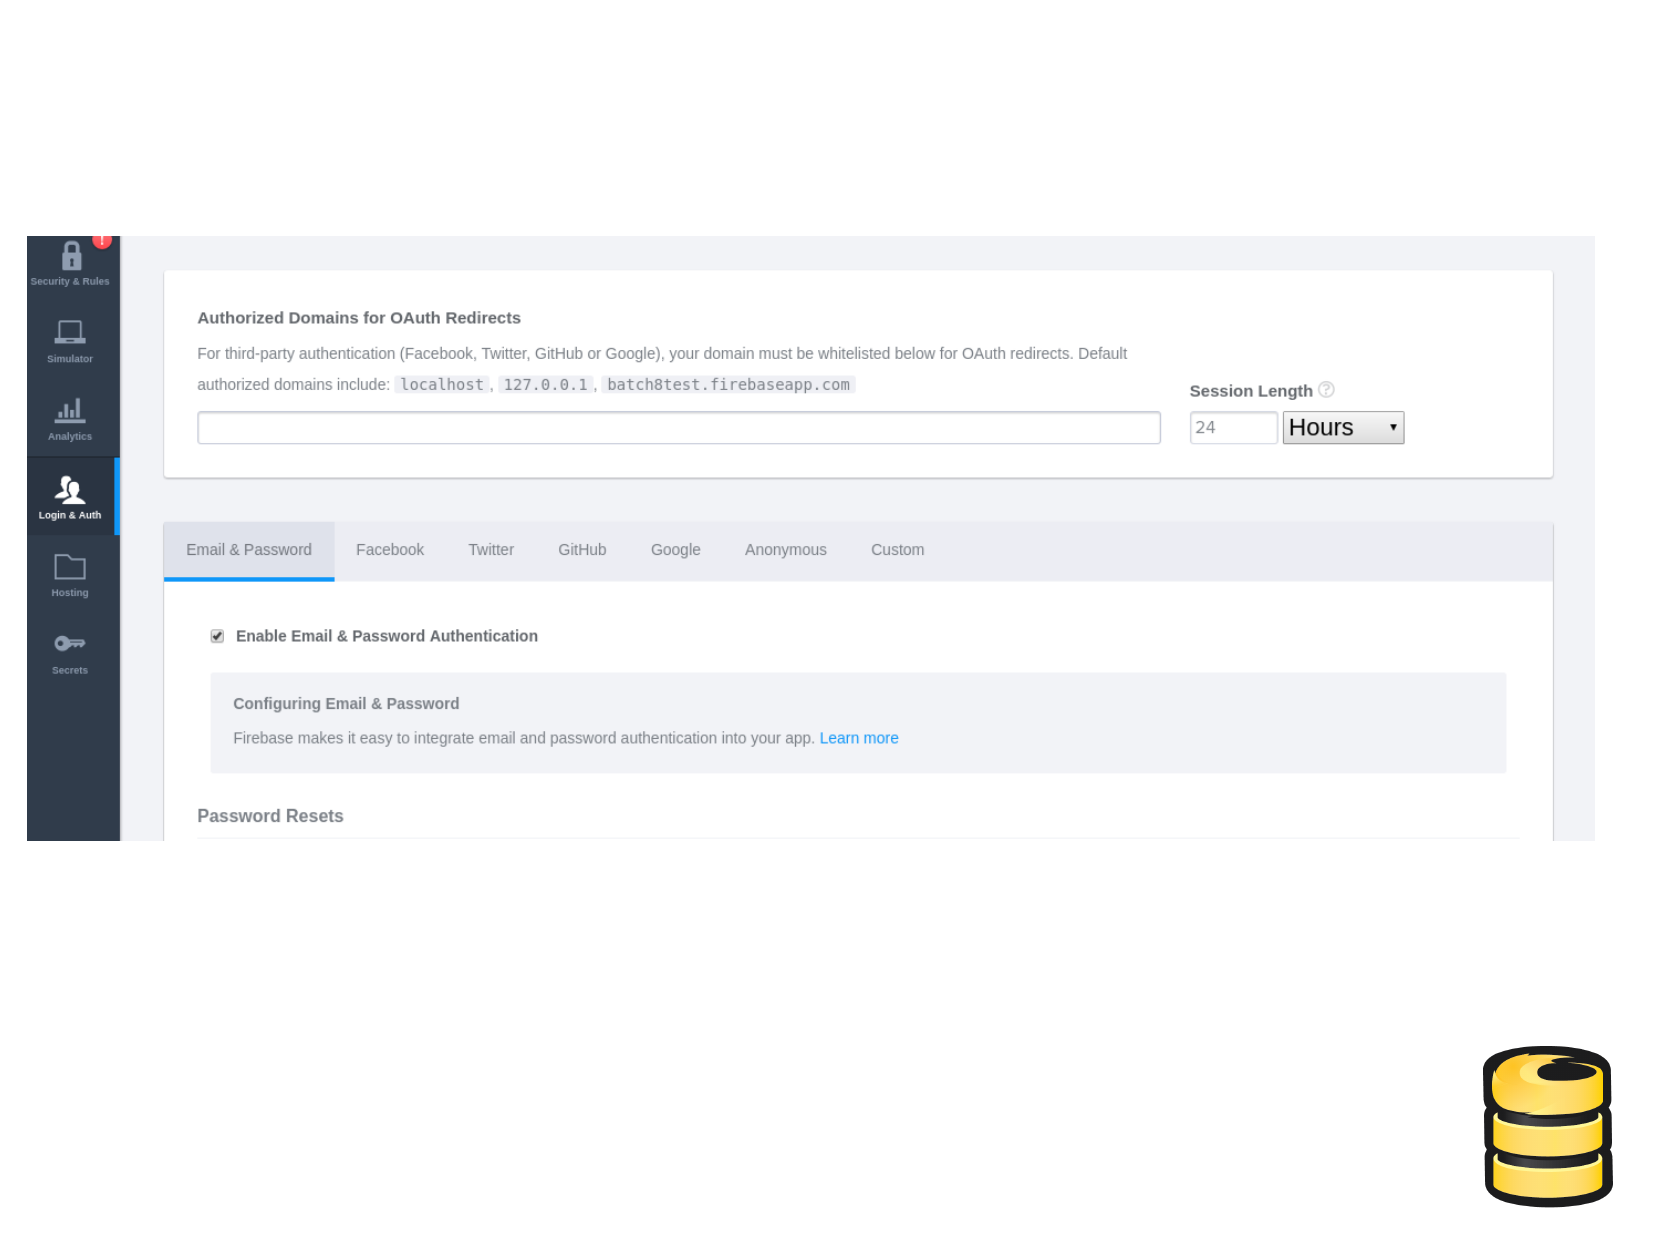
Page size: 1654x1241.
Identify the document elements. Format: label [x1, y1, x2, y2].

picture [27, 236, 1595, 841]
picture [1458, 1039, 1636, 1217]
